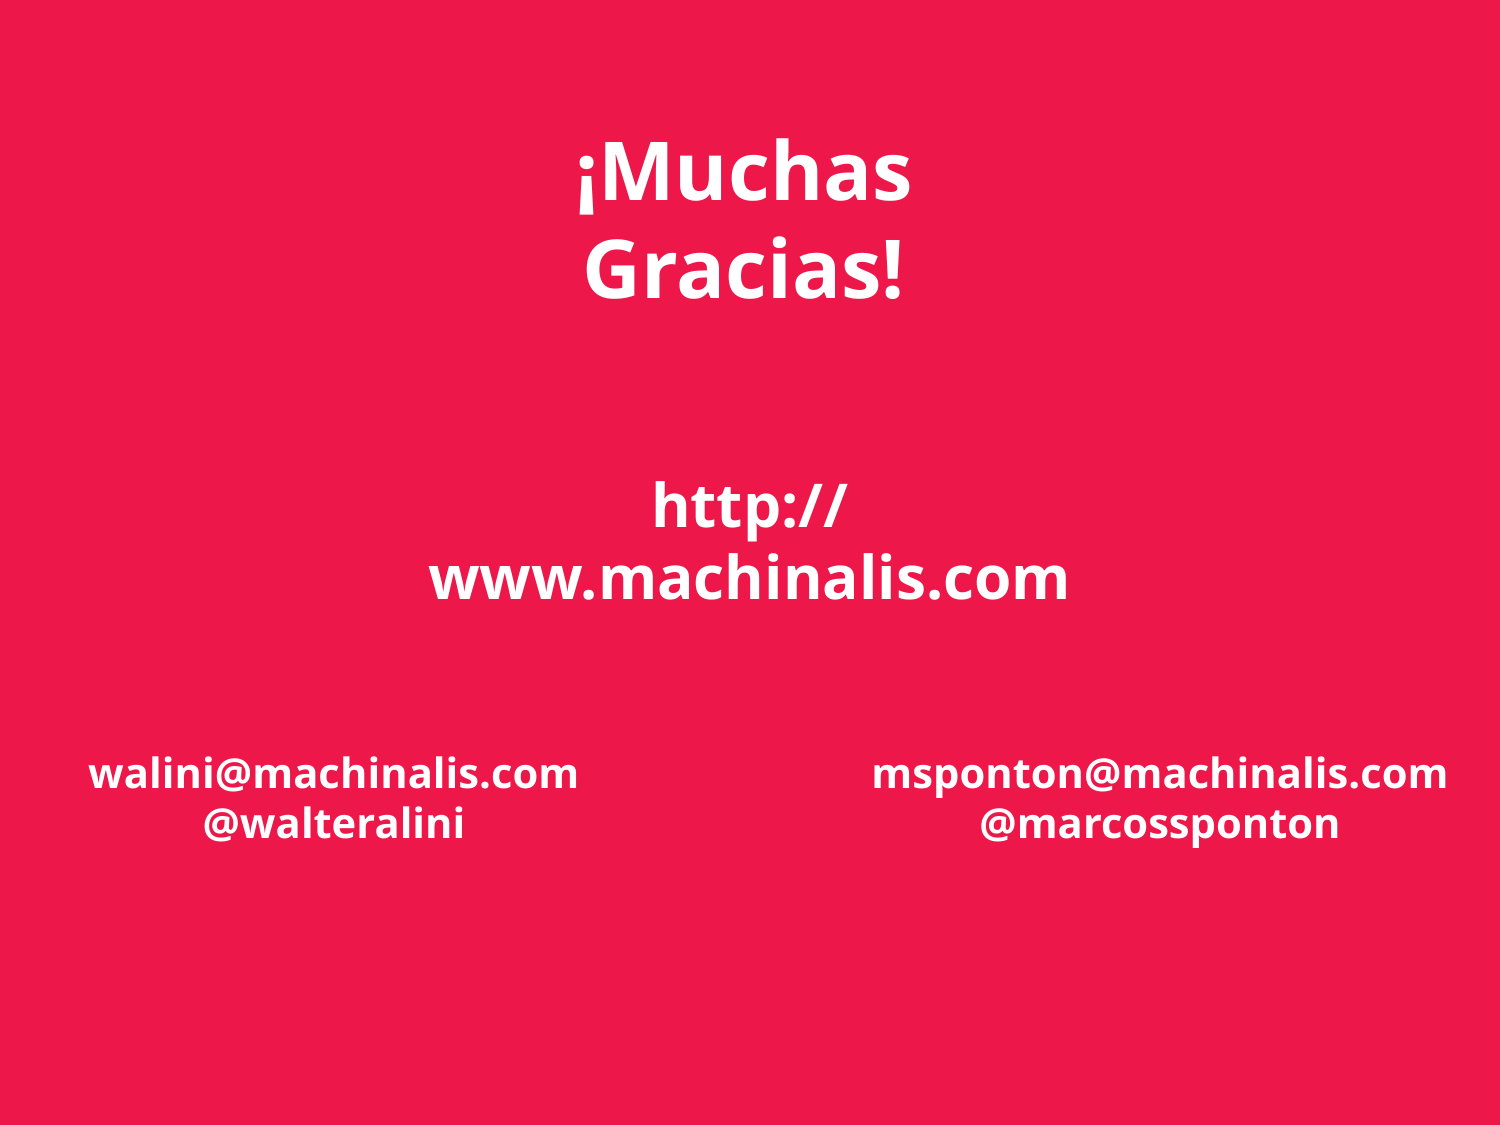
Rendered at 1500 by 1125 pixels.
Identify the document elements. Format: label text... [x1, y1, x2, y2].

text_box http://www.machinalis.com [339, 457, 1161, 622]
text_box msponton@machinalis.com @marcossponton [855, 714, 1465, 879]
text_box walini@machinalis.com @walteralini [35, 714, 633, 879]
text_box ¡Muchas Gracias! [480, 93, 1008, 340]
